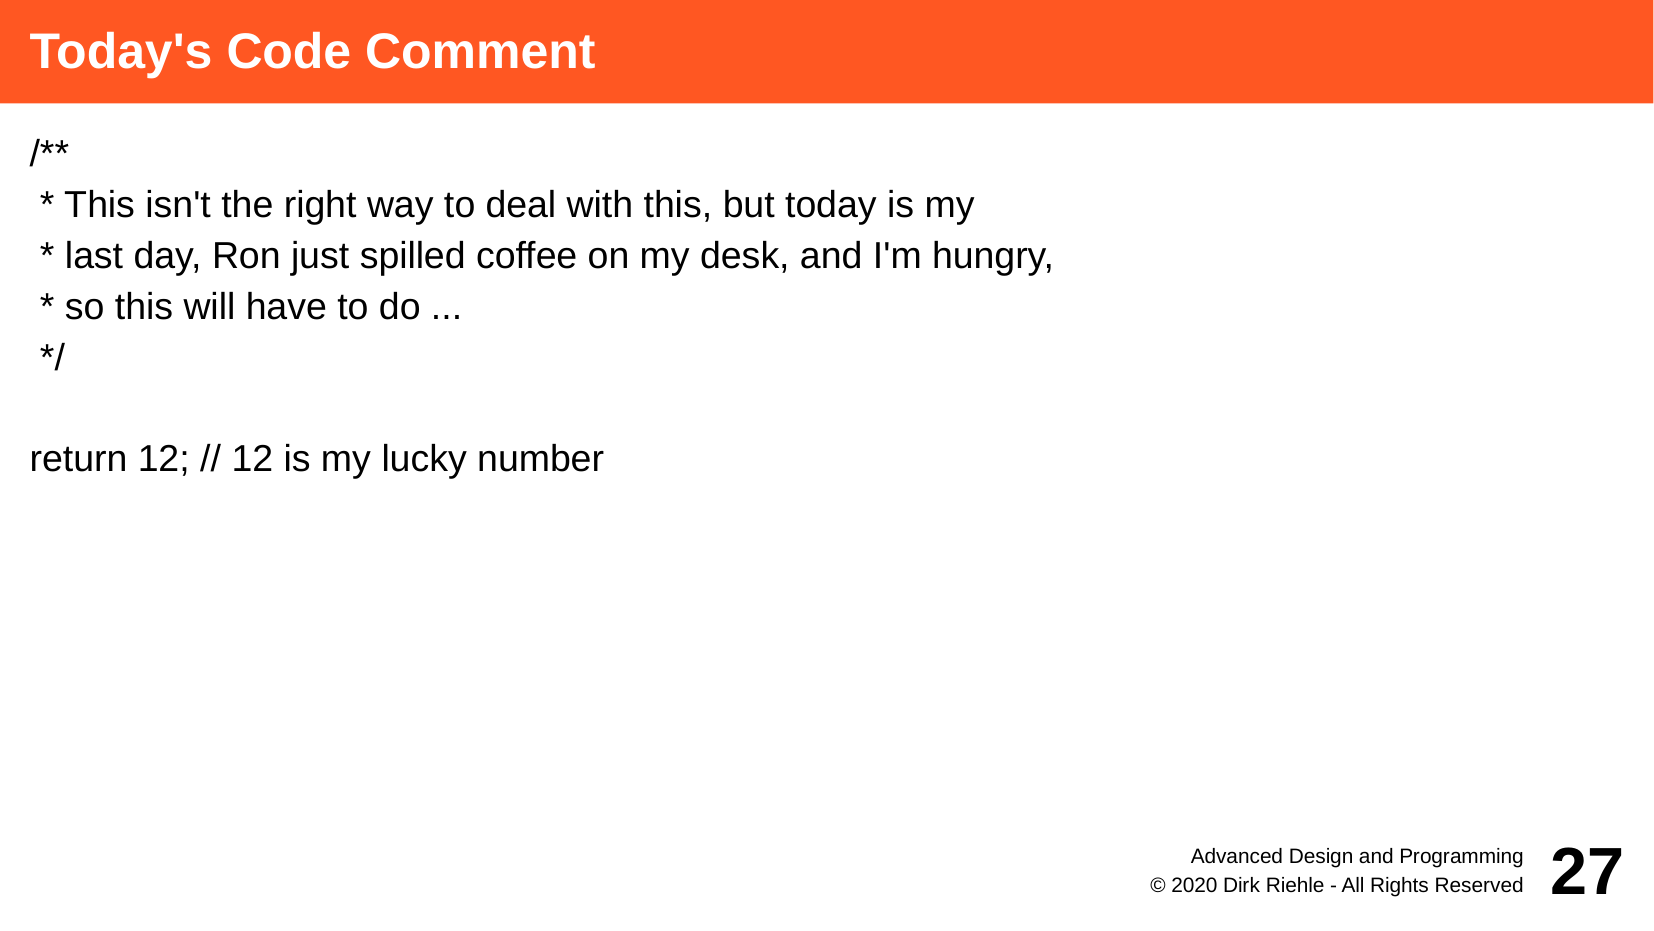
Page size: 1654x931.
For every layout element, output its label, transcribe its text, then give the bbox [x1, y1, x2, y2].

title Today's Code Comment [0, 0, 1654, 104]
list /** * This isn't the right way to deal with this, but today is my * last day, Ron just spilled coffee on my desk, and I'm hungry, * so this will have to do ... */ return 12; // 12 is my lucky number [29, 132, 1625, 813]
